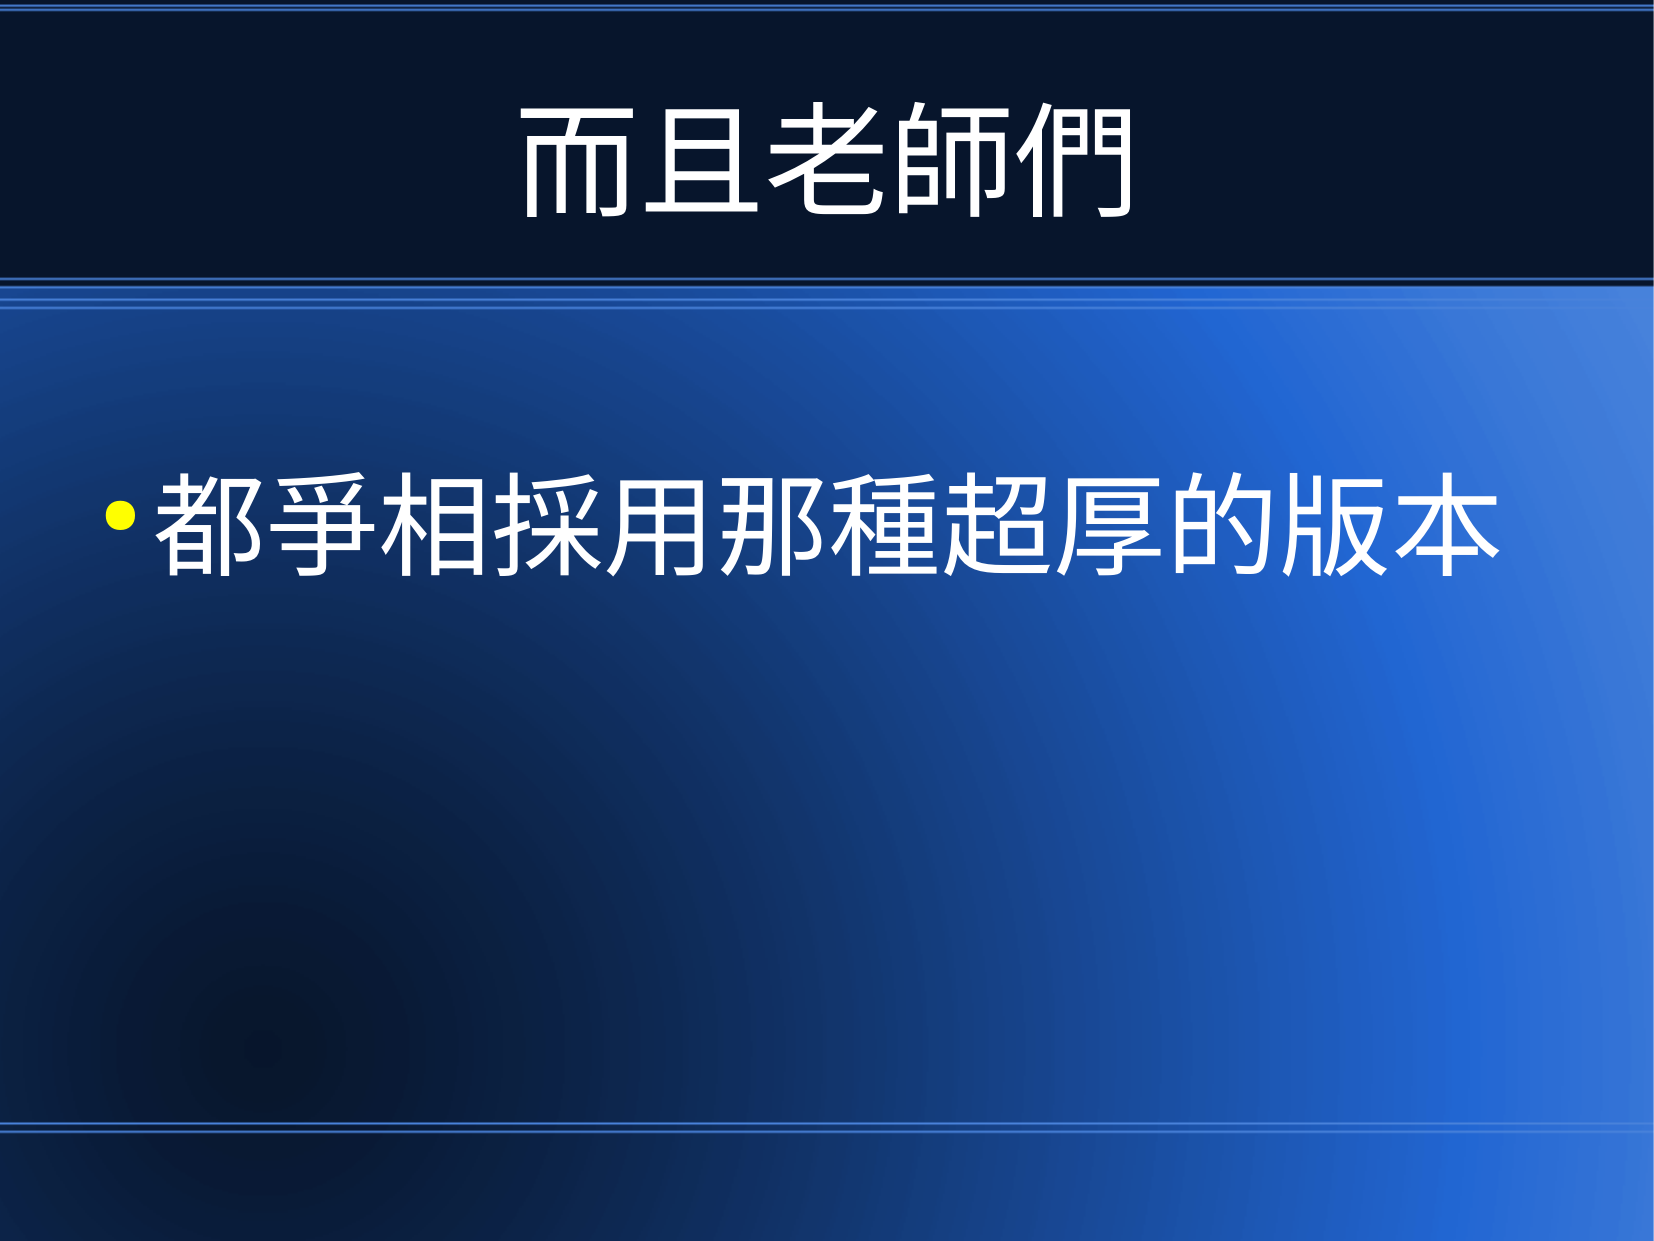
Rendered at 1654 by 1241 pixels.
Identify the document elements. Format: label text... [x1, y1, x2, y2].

list 都爭相採用那種超厚的版本 [82, 355, 1571, 1241]
picture [0, 0, 1654, 1241]
title 而且老師們 [82, 49, 1571, 257]
